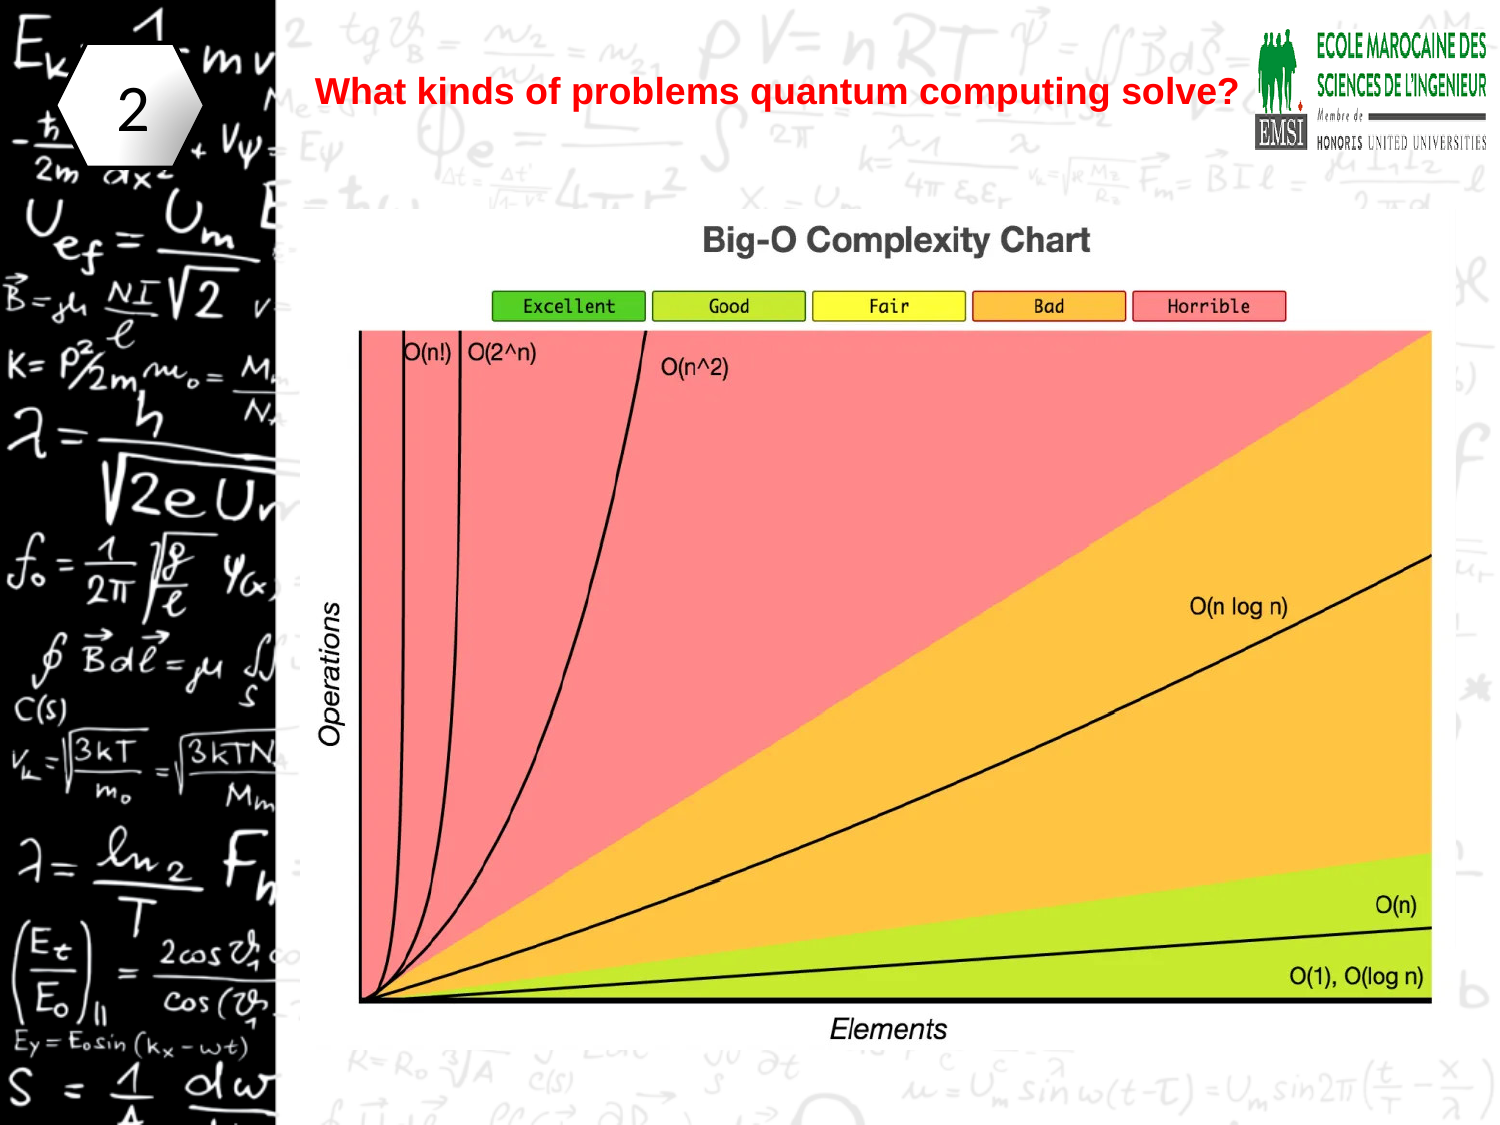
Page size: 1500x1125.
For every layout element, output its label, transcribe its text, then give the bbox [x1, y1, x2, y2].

text_box What kinds of problems quantum computing solve? [300, 63, 1255, 121]
picture [0, 0, 1500, 1125]
text_box 2 [101, 57, 159, 233]
text_box [55, 42, 206, 168]
